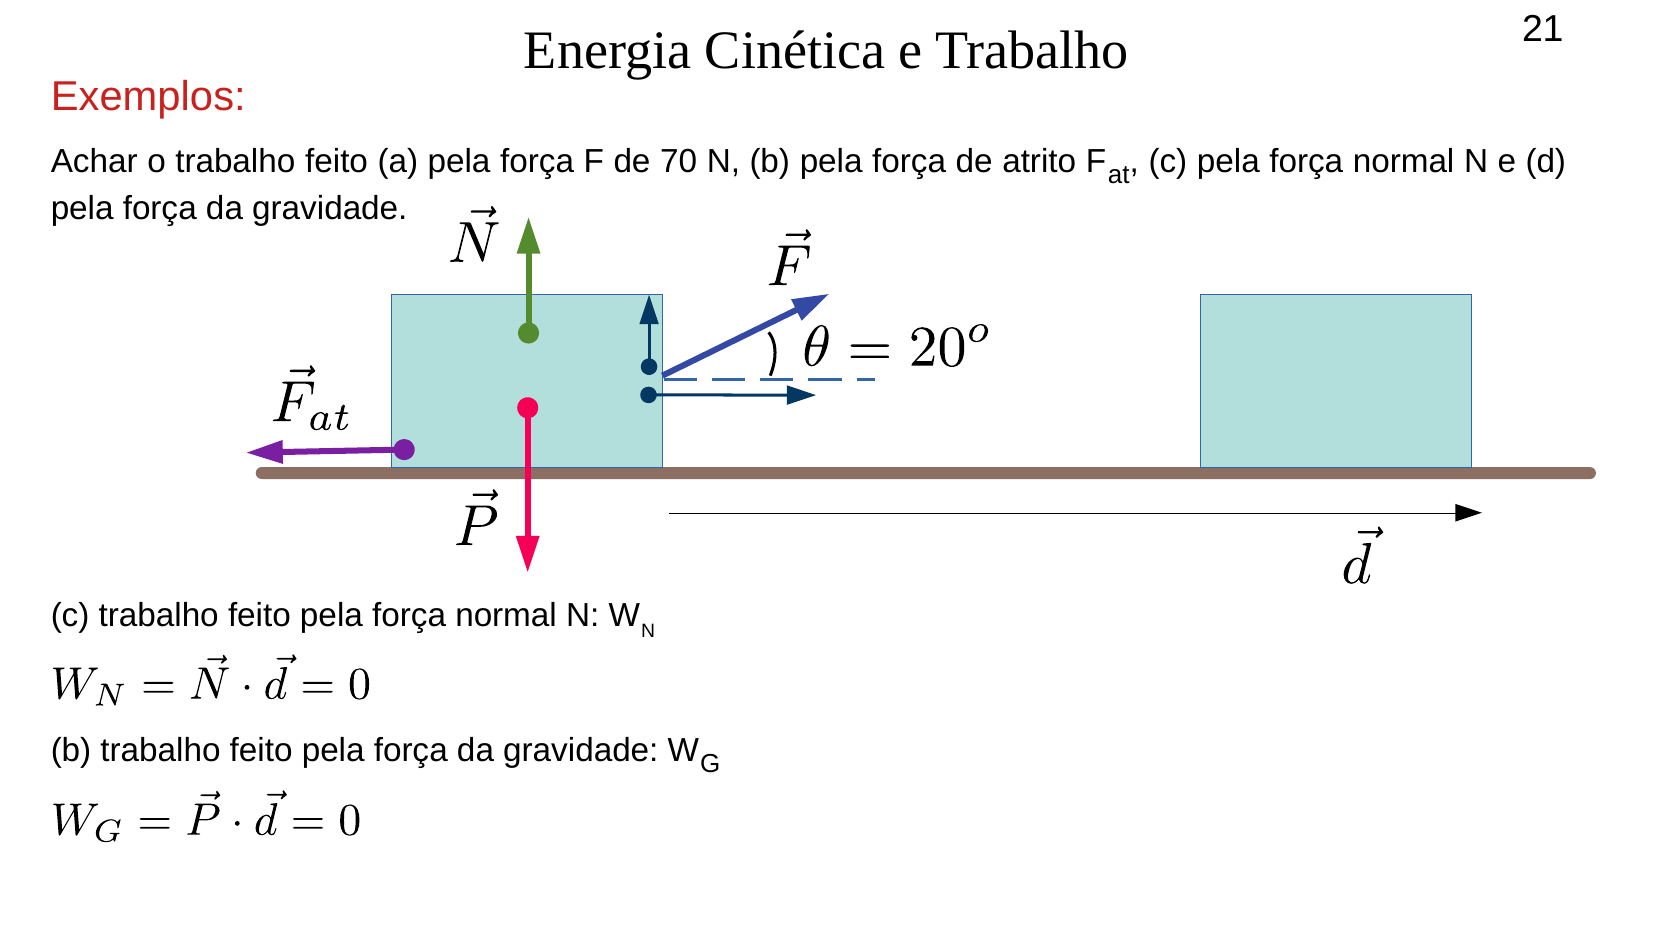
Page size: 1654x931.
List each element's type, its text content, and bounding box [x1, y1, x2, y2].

picture [48, 788, 362, 844]
text_box [391, 294, 663, 468]
picture [766, 229, 812, 286]
picture [270, 365, 349, 431]
text_box Energia Cinética e Trabalho [509, 0, 1145, 88]
text_box <number> [1507, 0, 1654, 71]
picture [802, 323, 989, 367]
picture [453, 489, 499, 546]
picture [48, 652, 371, 708]
picture [1341, 526, 1384, 584]
text_box [1200, 294, 1472, 468]
text_box Exemplos: Achar o trabalho feito (a) pela força F de 70 N, (b) pela força de atrito Fat, (c) pela força normal N e (d) pela força da gravidade. (c) trabalho feito pela força normal N: WN (b) trabalho feito pela força da gravidade: WG [36, 65, 1630, 786]
picture [447, 205, 499, 262]
